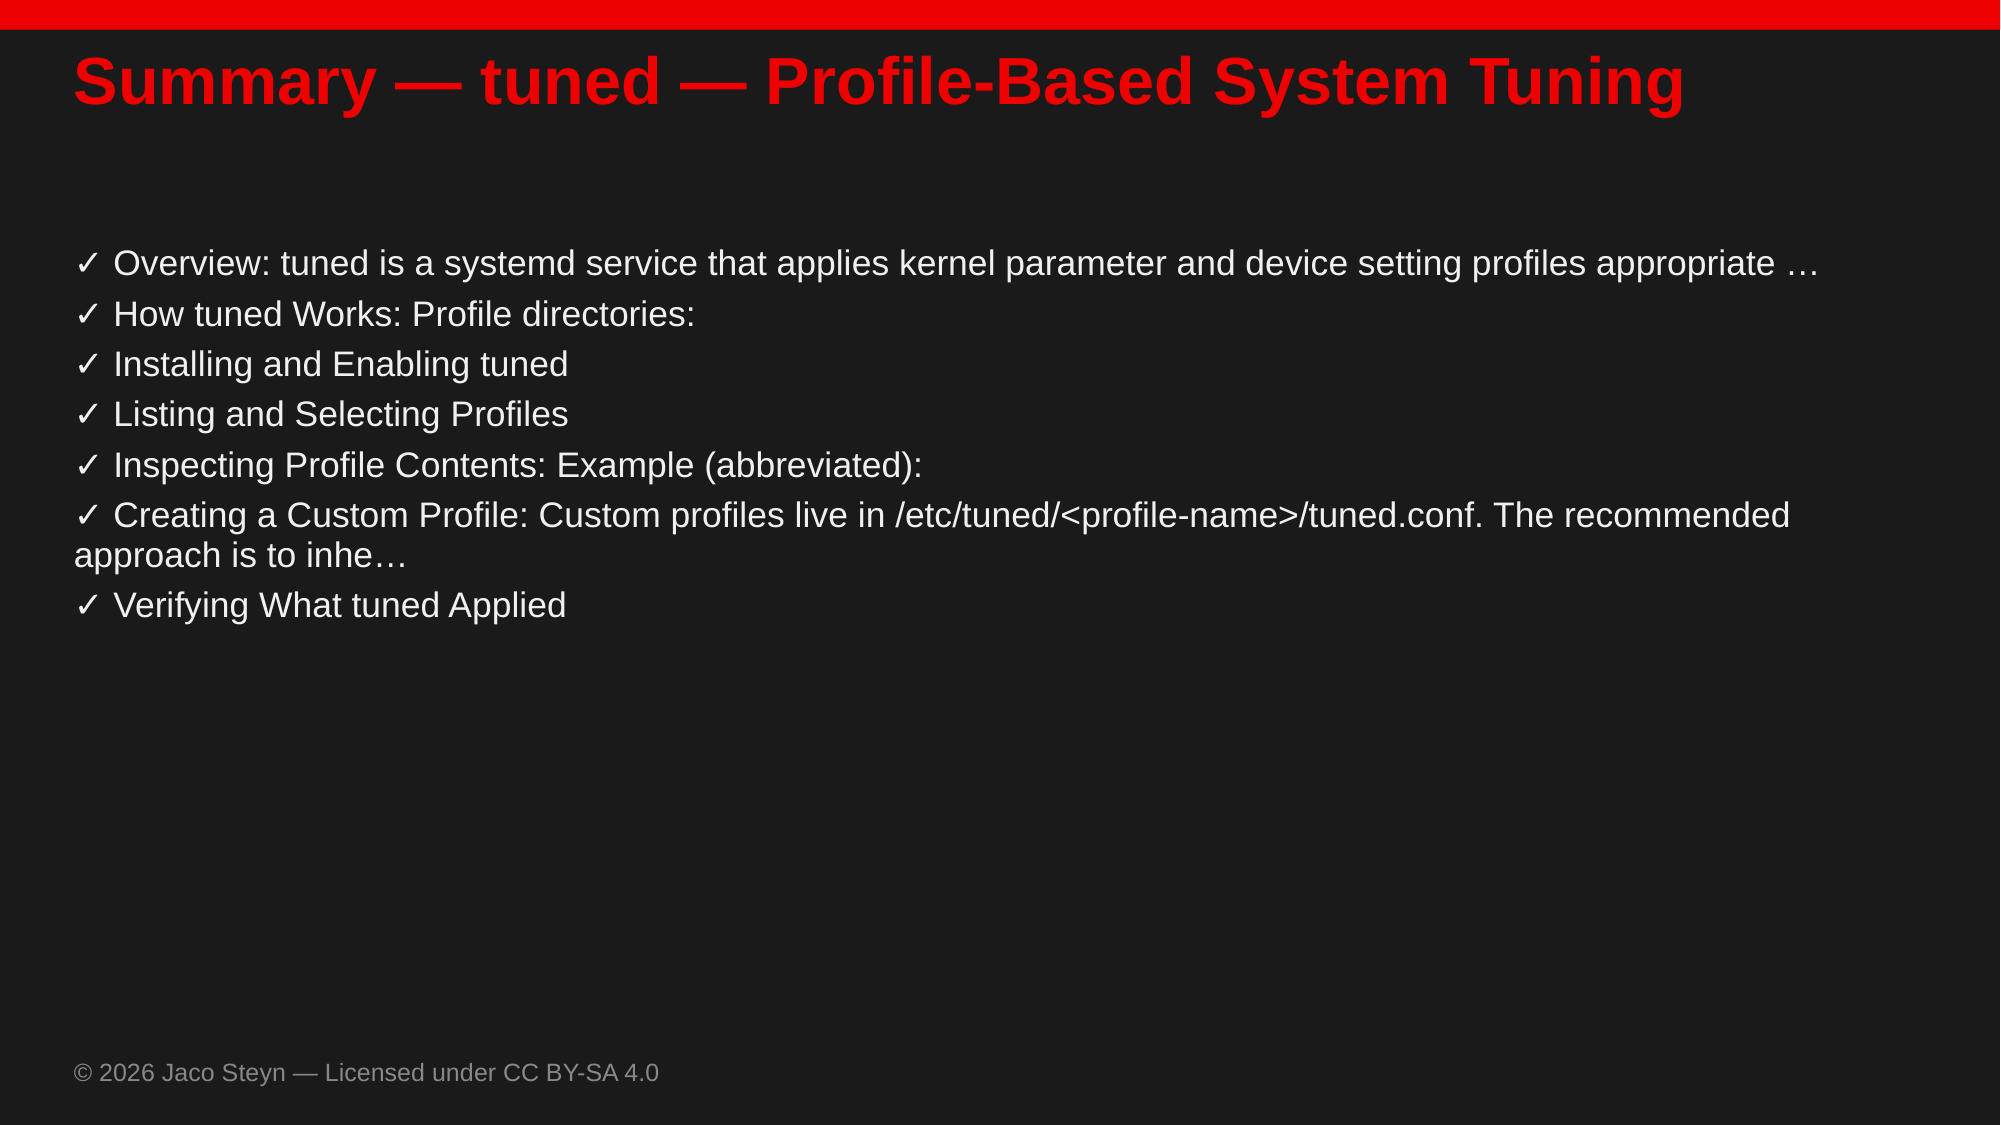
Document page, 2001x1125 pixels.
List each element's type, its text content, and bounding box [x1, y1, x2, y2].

text_box © 2026 Jaco Steyn — Licensed under CC BY-SA 4.0 [59, 1051, 1942, 1093]
text_box Summary — tuned — Profile-Based System Tuning [59, 36, 1942, 208]
text_box ✓ Overview: tuned is a systemd service that applies kernel parameter and device setting profiles appropriate … ✓ How tuned Works: Profile directories: ✓ Installing and Enabling tuned ✓ Listing and Selecting Profiles ✓ Inspecting Profile Contents: Example (abbreviated): ✓ Creating a Custom Profile: Custom profiles live in /etc/tuned/<profile-name>/tuned.conf. The recommended approach is to inhe… ✓ Verifying What tuned Applied [59, 236, 1942, 1037]
text_box [0, 0, 2001, 30]
